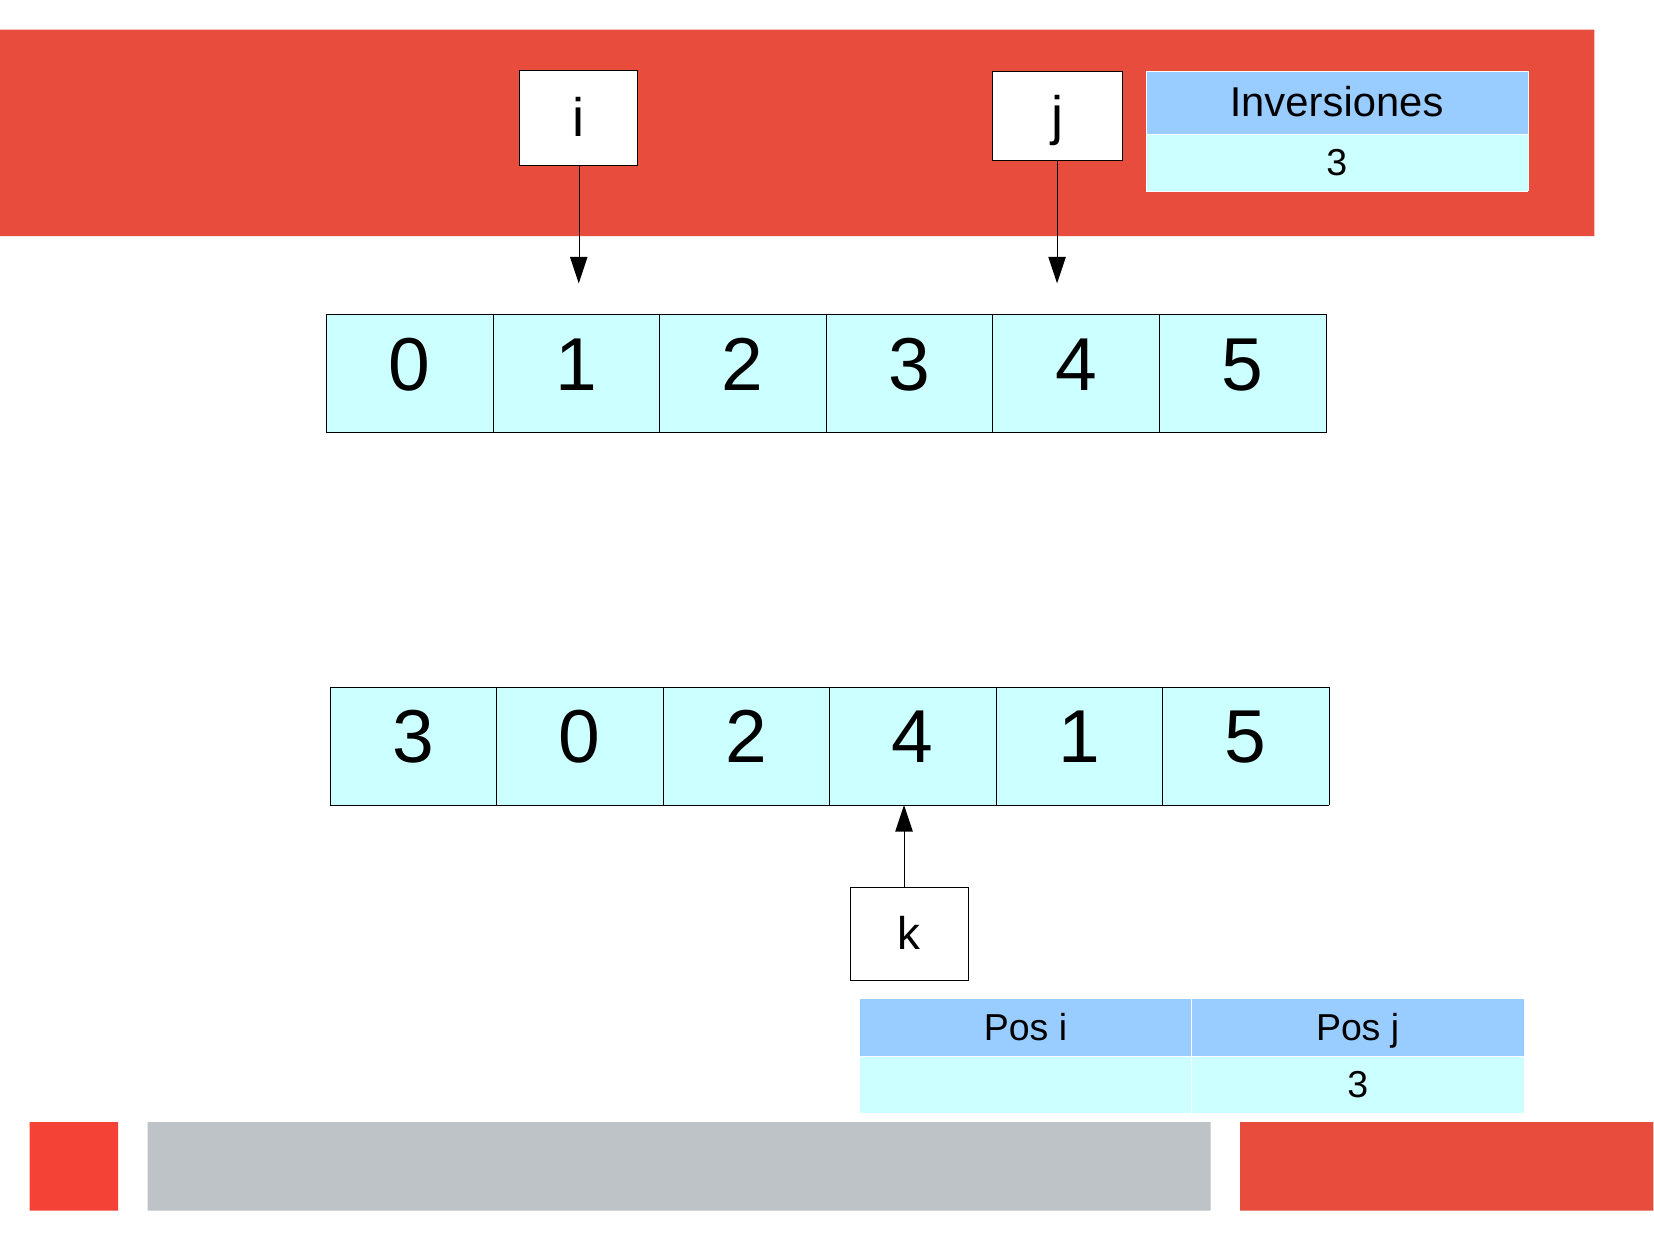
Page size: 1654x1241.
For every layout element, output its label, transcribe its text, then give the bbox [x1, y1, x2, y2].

table_header 0 [497, 688, 663, 805]
table_header 1 [494, 315, 659, 432]
text_box j [992, 71, 1123, 161]
table_header 4 [830, 688, 996, 805]
table_header 4 [993, 315, 1159, 432]
table_header 2 [664, 688, 829, 805]
table_cell 3 [1147, 135, 1528, 191]
table_header 2 [660, 315, 826, 432]
table_header 1 [997, 688, 1162, 805]
table_header Pos j [1192, 999, 1524, 1056]
table_cell [860, 1057, 1191, 1113]
text_box k [850, 887, 969, 981]
table_header Inversiones [1147, 72, 1528, 134]
table_header 3 [827, 315, 992, 432]
table_header 0 [327, 315, 493, 432]
table_header 3 [331, 688, 496, 805]
table_header 5 [1160, 315, 1326, 432]
table_header Pos i [860, 999, 1191, 1056]
table_cell 3 [1192, 1057, 1524, 1113]
text_box i [519, 70, 638, 166]
table_header 5 [1163, 688, 1329, 805]
